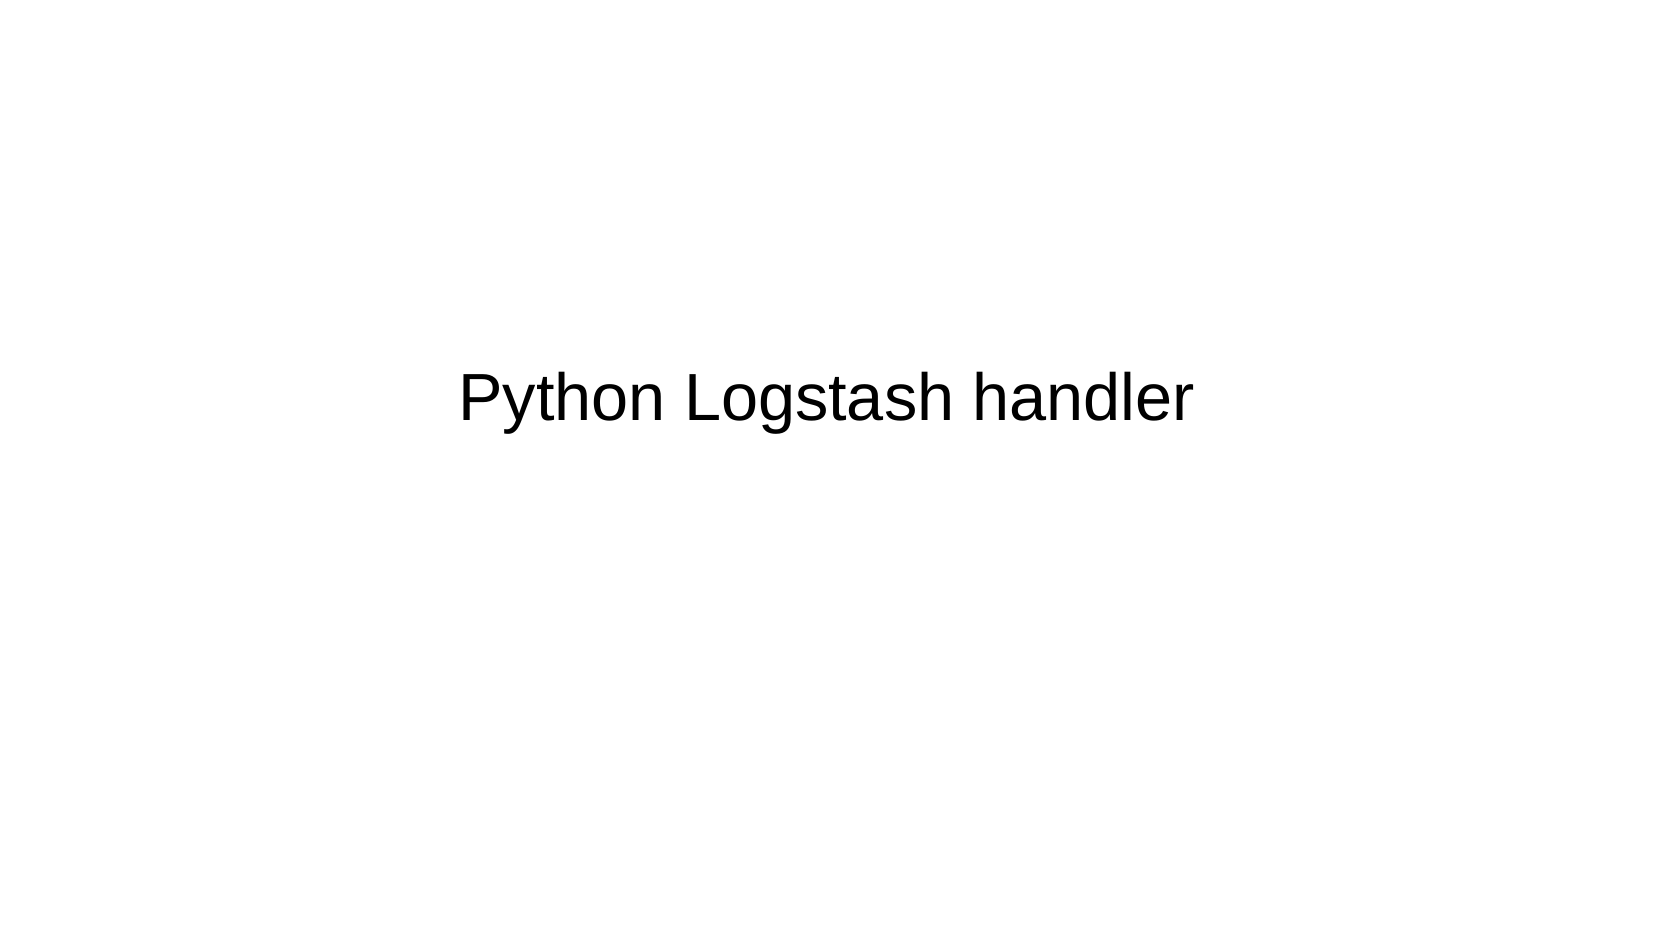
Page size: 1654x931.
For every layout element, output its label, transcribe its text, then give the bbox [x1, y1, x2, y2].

subtitle Python Logstash handler [82, 37, 1571, 757]
